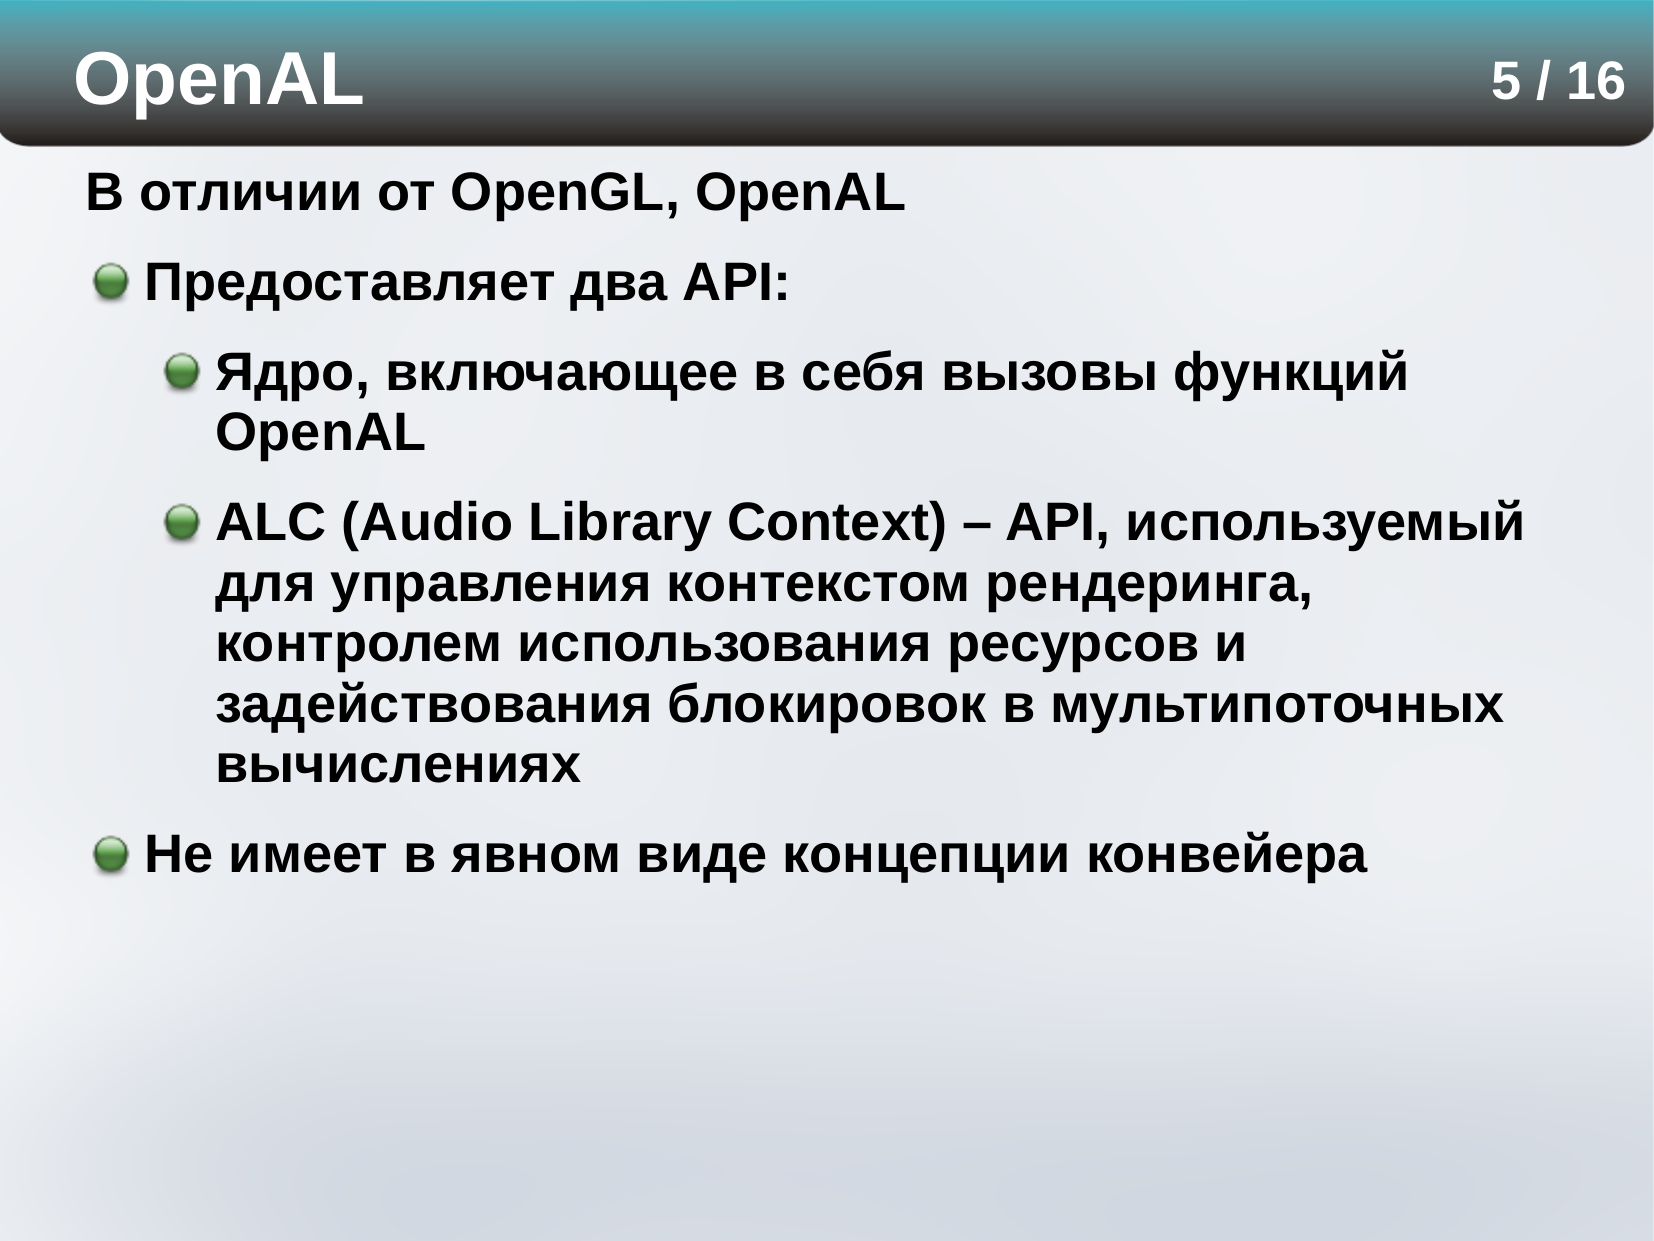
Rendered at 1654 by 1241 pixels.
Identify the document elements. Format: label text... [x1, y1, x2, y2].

text_box <номер> / 16 [1476, 42, 1654, 179]
text_box OpenAL [59, 29, 1418, 129]
text_box В отличии от OpenGL, OpenAL Предоставляет два API: Ядро, включающее в себя вызовы функций OpenAL ALC (Audio Library Context) – API, используемый для управления контекстом рендеринга, контролем использования ресурсов и задействования блокировок в мультипоточных вычислениях Не имеет в явном виде концепции конвейера [70, 153, 1625, 892]
picture [0, 0, 1654, 1241]
